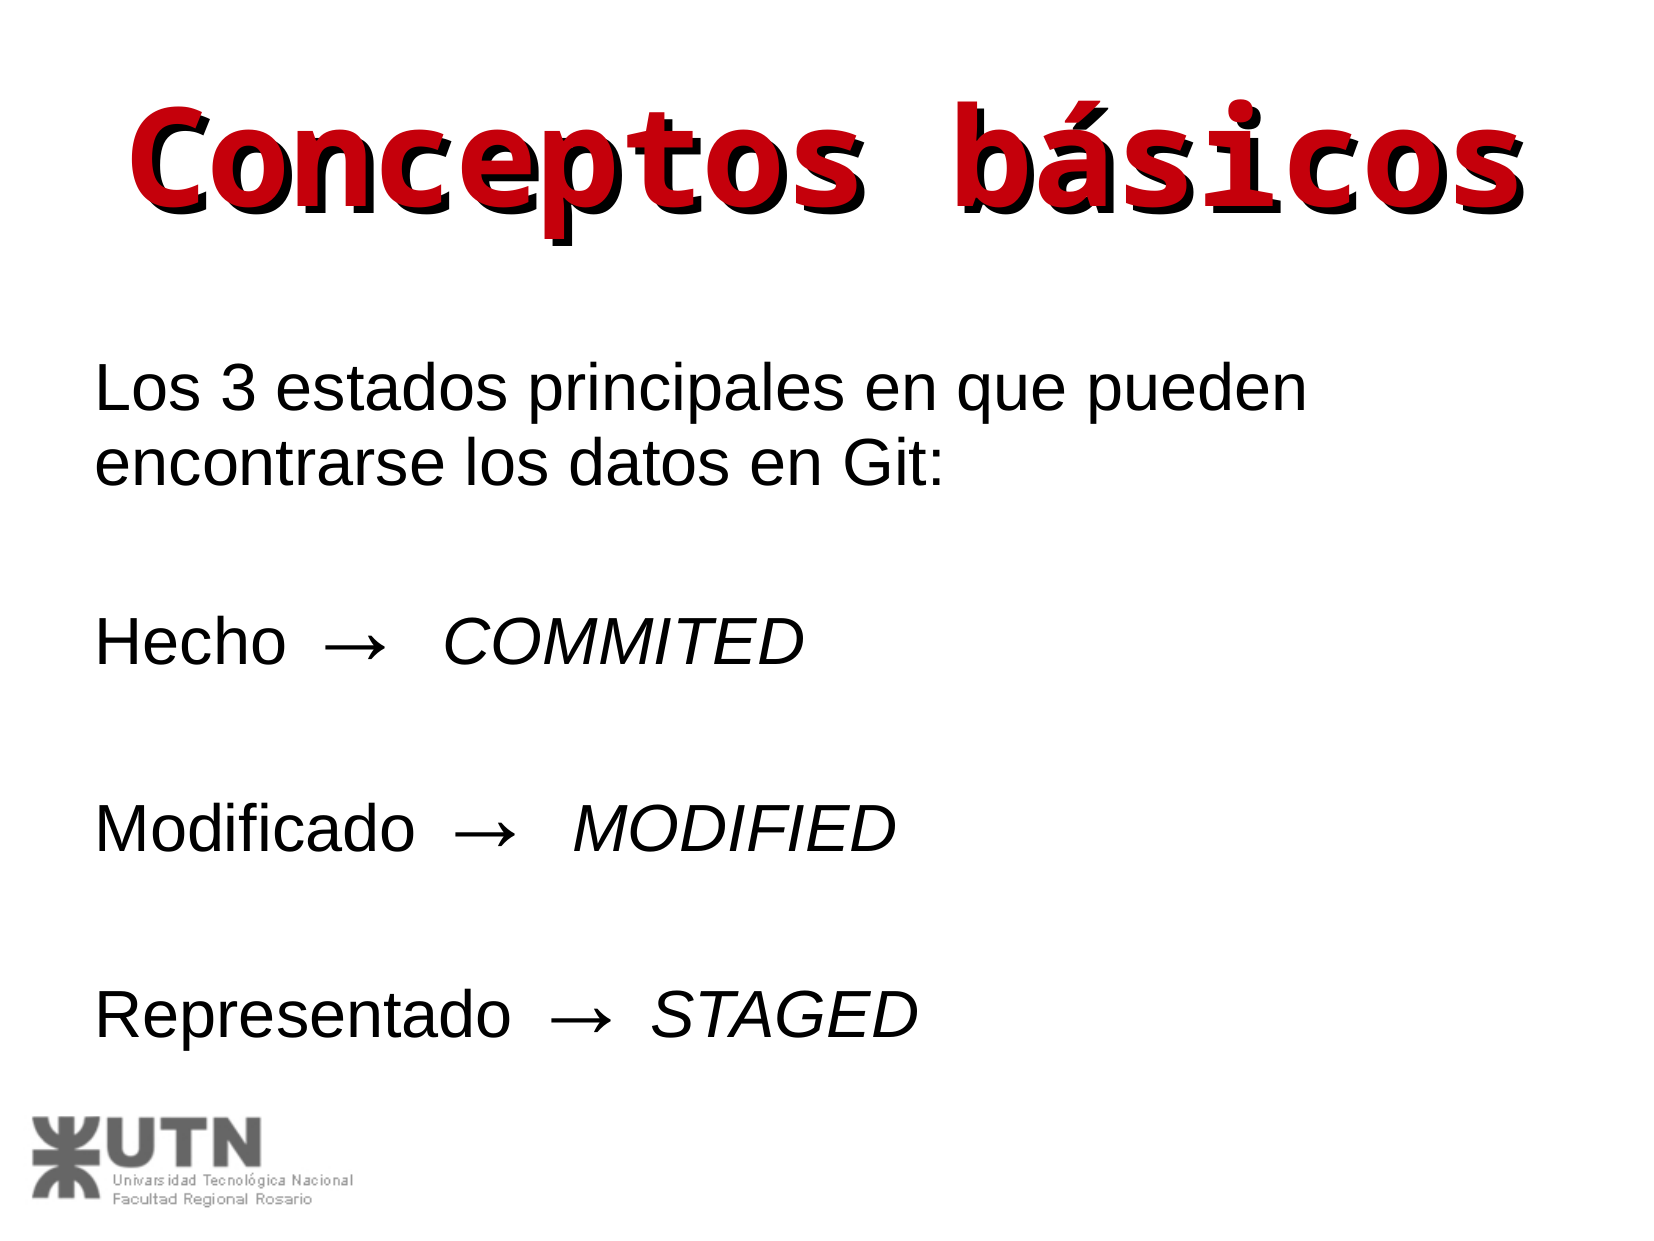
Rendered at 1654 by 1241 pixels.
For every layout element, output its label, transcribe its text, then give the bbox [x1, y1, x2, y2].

title Conceptos básicos [82, 49, 1571, 257]
subtitle Los 3 estados principales en que pueden encontrarse los datos en Git: Hecho → COMMITED Modificado → MODIFIED Representado → STAGED [94, 295, 1550, 1051]
picture [23, 1104, 362, 1217]
